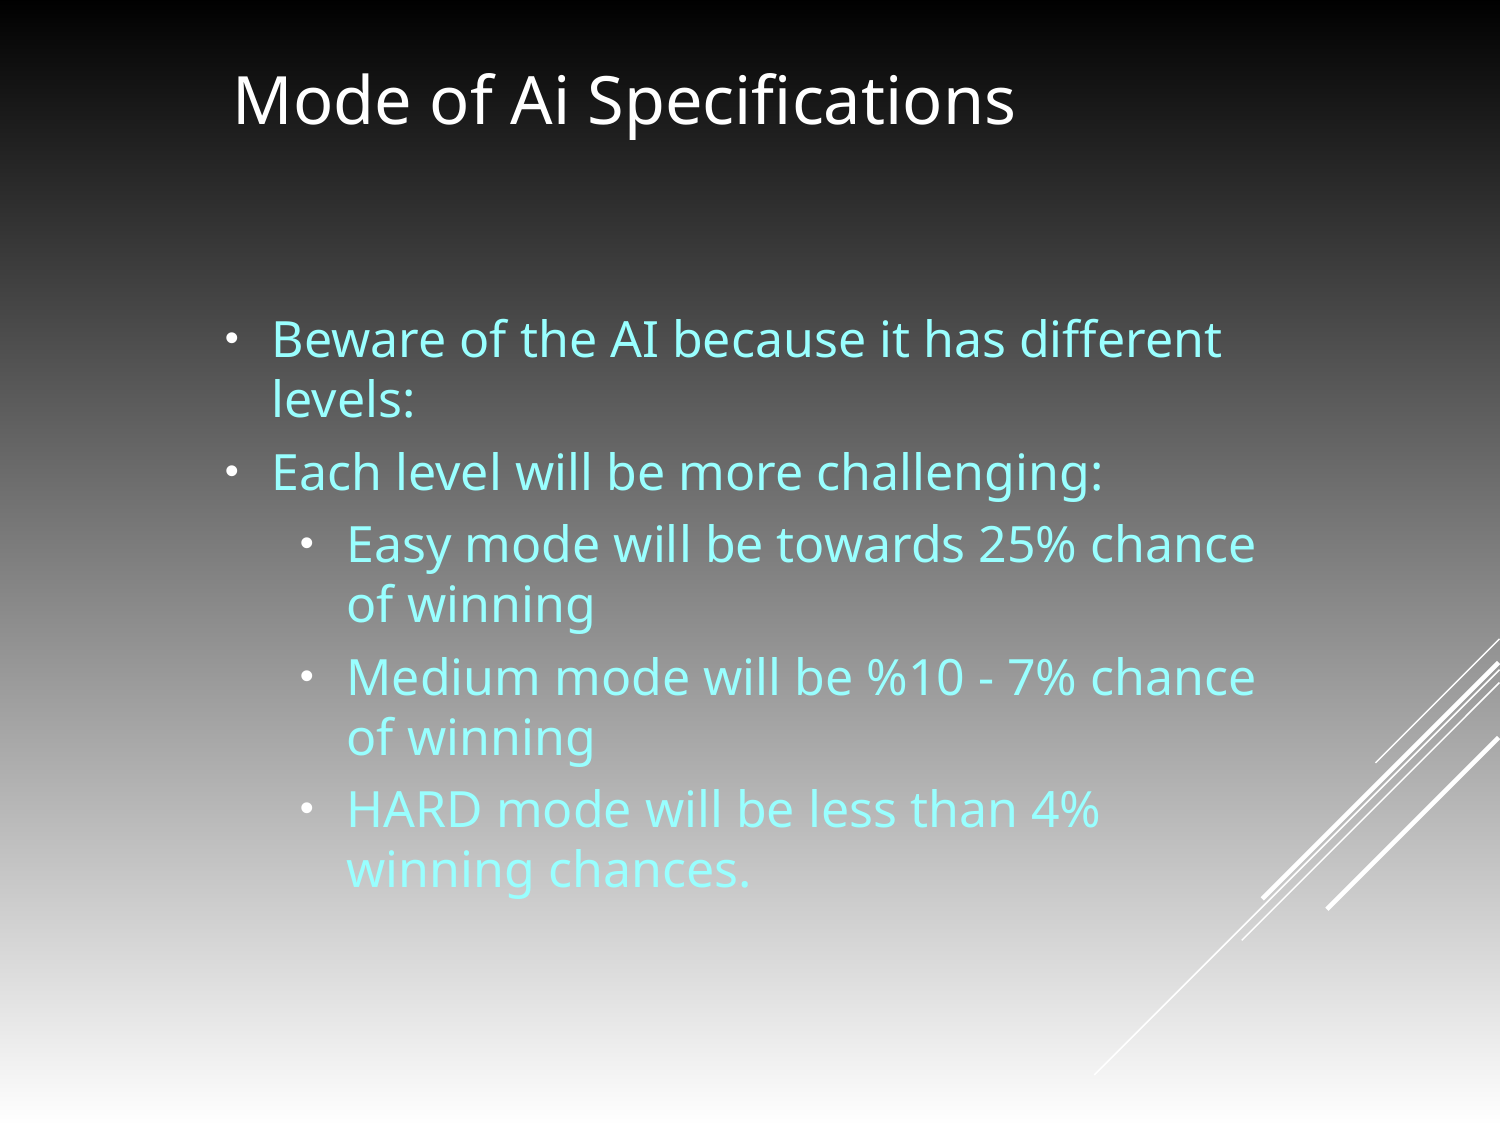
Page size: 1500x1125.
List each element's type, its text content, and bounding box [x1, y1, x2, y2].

list Beware of the AI because it has different levels: Each level will be more challenging: Easy mode will be towards 25% chance of winning Medium mode will be %10 - 7% chance of winning HARD mode will be less than 4% winning chances. [210, 300, 1286, 919]
title Mode of Ai Specifications [87, 50, 1163, 301]
